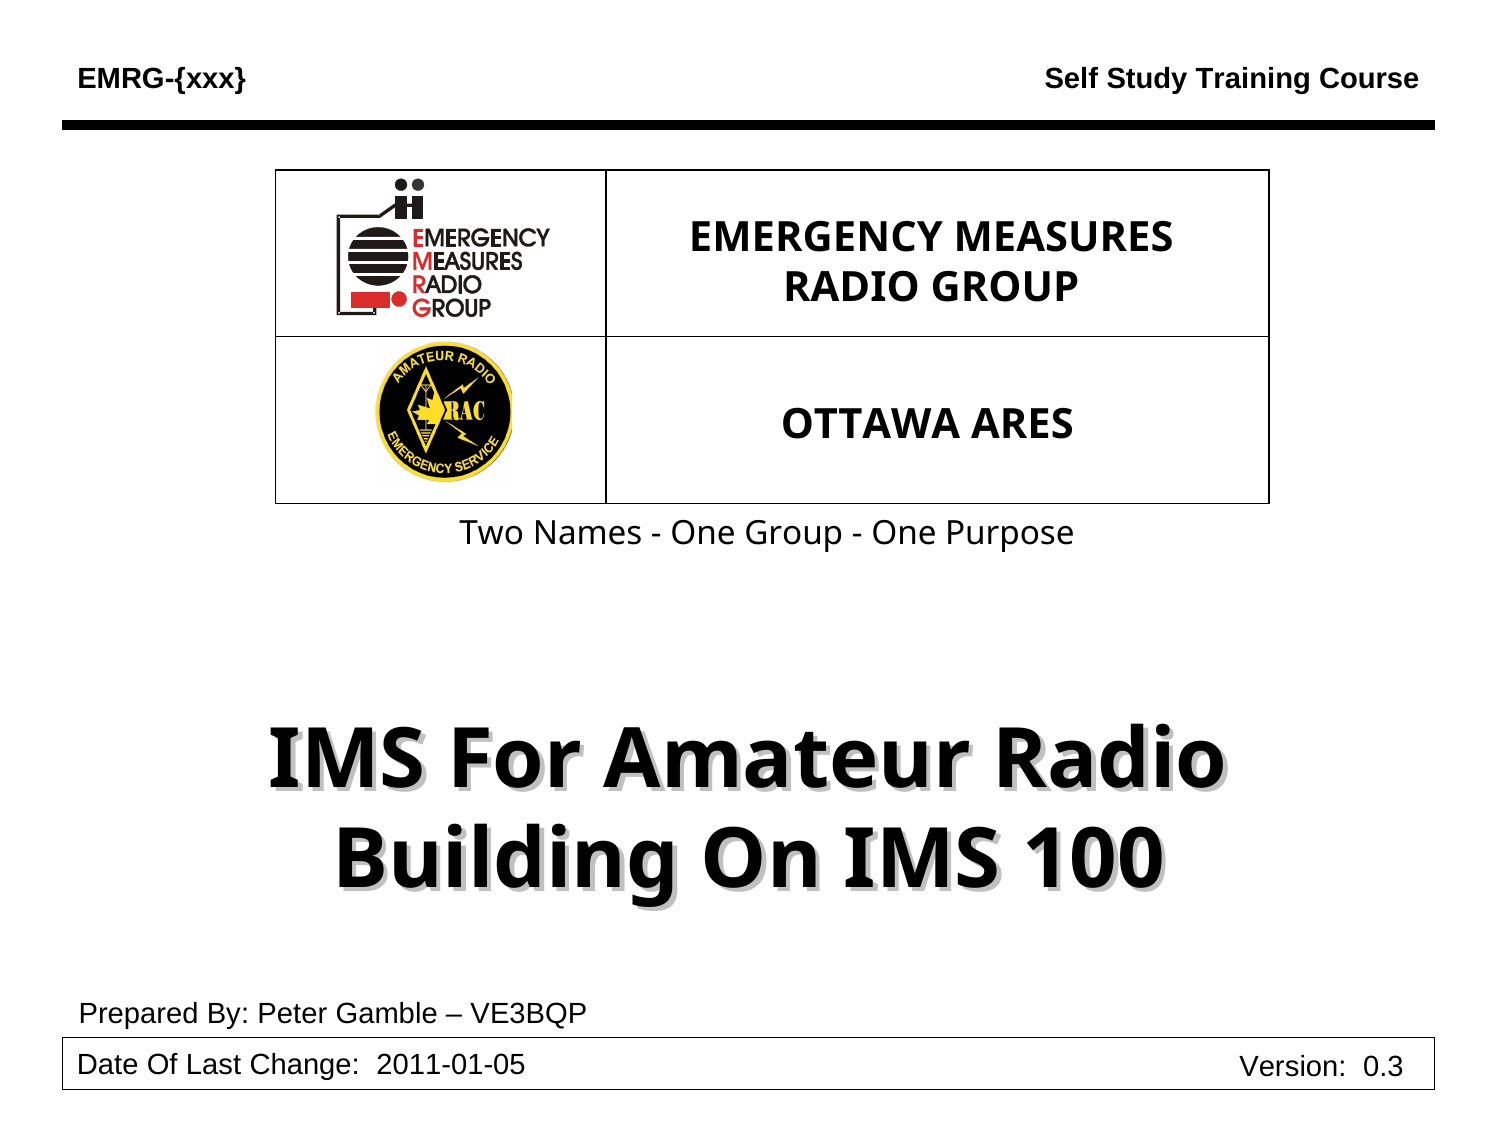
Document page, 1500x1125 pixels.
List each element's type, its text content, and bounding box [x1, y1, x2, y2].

picture [336, 178, 550, 317]
text_box Self Study Training Course [912, 51, 1435, 103]
text_box OTTAWA ARES [766, 388, 1089, 455]
chart [375, 341, 513, 482]
text_box Version: 0.3 [1224, 1039, 1420, 1090]
text_box EMERGENCY MEASURES RADIO GROUP [637, 201, 1226, 318]
text_box Prepared By: Peter Gamble – VE3BQP [63, 987, 603, 1038]
text_box Date Of Last Change: 2011-01-05 [62, 1037, 542, 1089]
text_box Two Names - One Group - One Purpose [444, 503, 1091, 559]
text_box EMRG-{xxx} [62, 51, 313, 103]
text_box IMS For Amateur Radio Building On IMS 100 [62, 696, 1435, 912]
